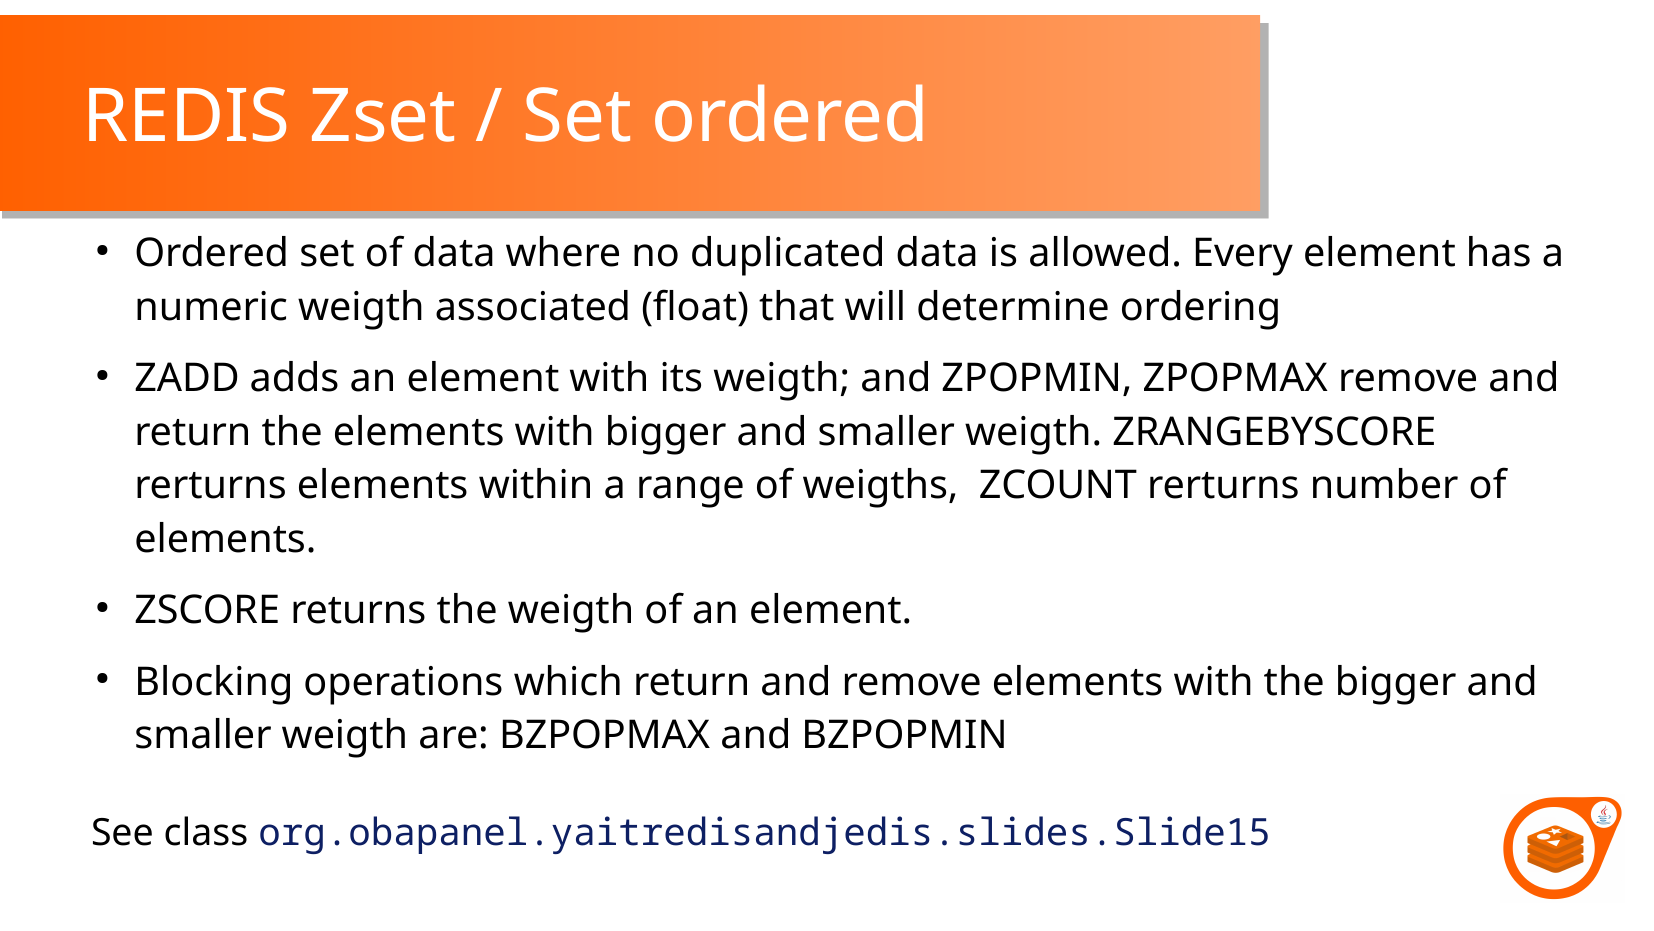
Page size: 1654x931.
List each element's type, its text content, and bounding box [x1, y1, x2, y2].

list Ordered set of data where no duplicated data is allowed. Every element has a numeric weigth associated (float) that will determine ordering ZADD adds an element with its weigth; and ZPOPMIN, ZPOPMAX remove and return the elements with bigger and smaller weigth. ZRANGEBYSCORE rerturns elements within a range of weigths, ZCOUNT rerturns number of elements. ZSCORE returns the weigth of an element. Blocking operations which return and remove elements with the bigger and smaller weigth are: BZPOPMAX and BZPOPMIN [82, 224, 1571, 764]
title REDIS Zset / Set ordered [82, 35, 1235, 189]
picture [1500, 794, 1625, 903]
text_box See class org.obapanel.yaitredisandjedis.slides.Slide15 [76, 798, 1111, 856]
